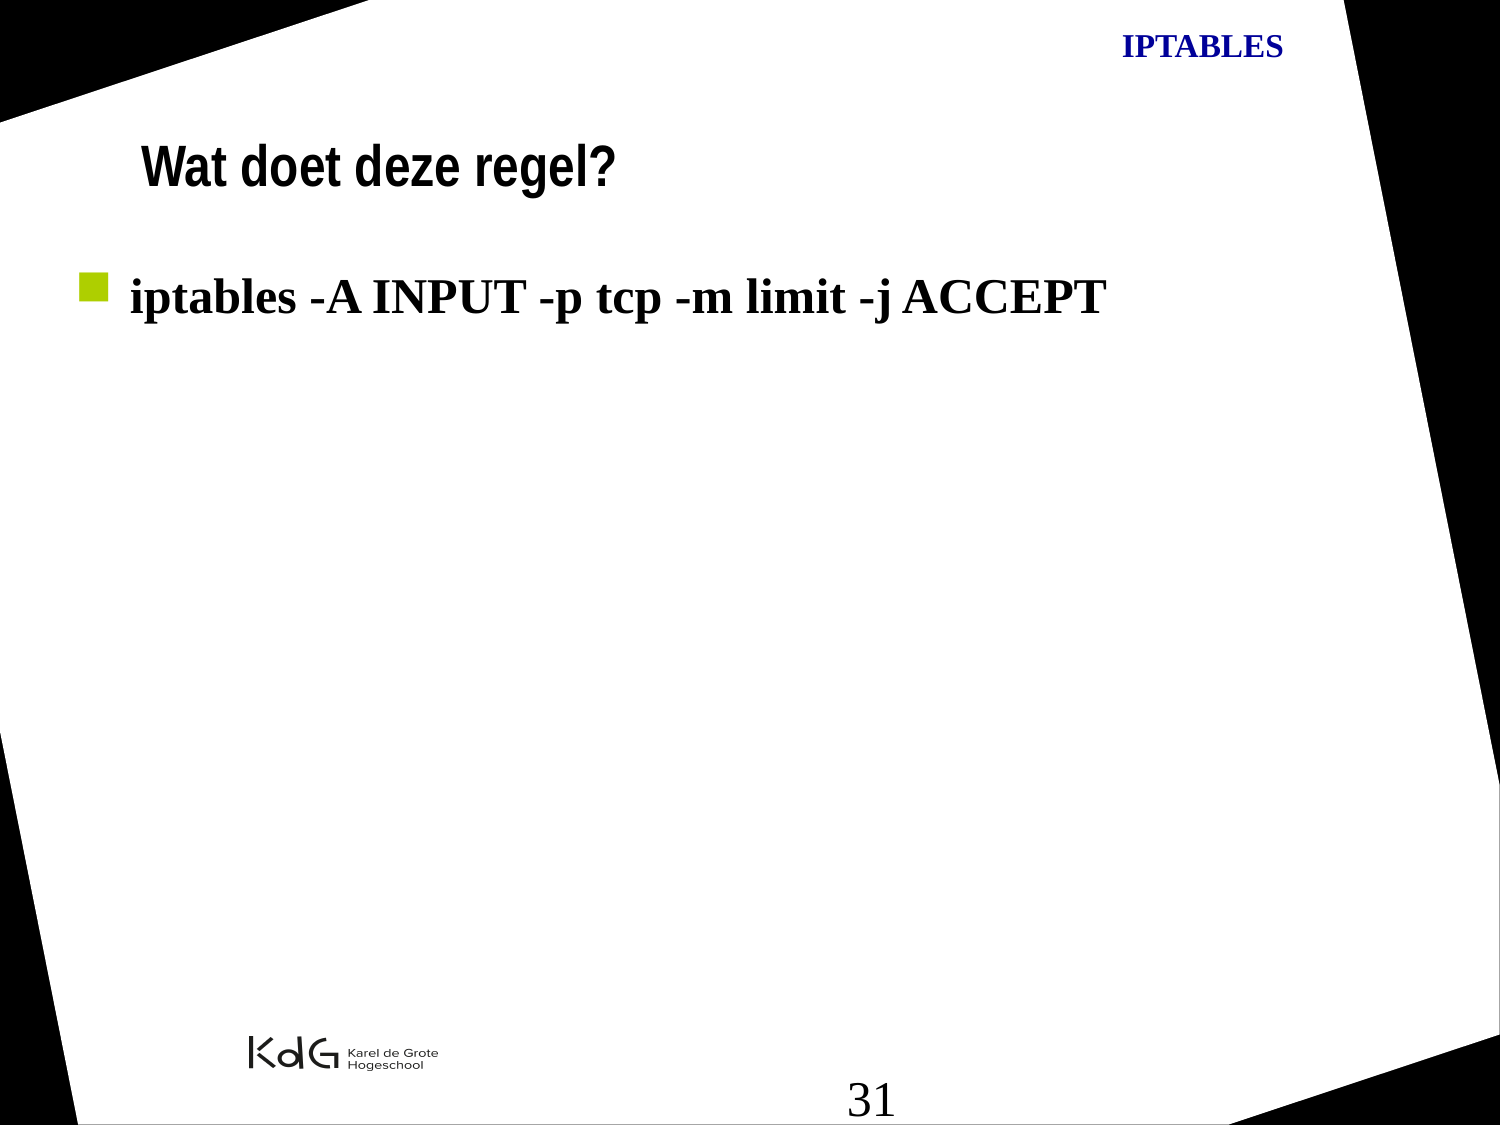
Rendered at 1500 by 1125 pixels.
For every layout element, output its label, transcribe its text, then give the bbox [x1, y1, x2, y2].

text_box Wat doet deze regel? [141, 72, 1447, 253]
text_box iptables -A INPUT -p tcp -m limit -j ACCEPT [75, 263, 1425, 1006]
picture [249, 1036, 438, 1071]
